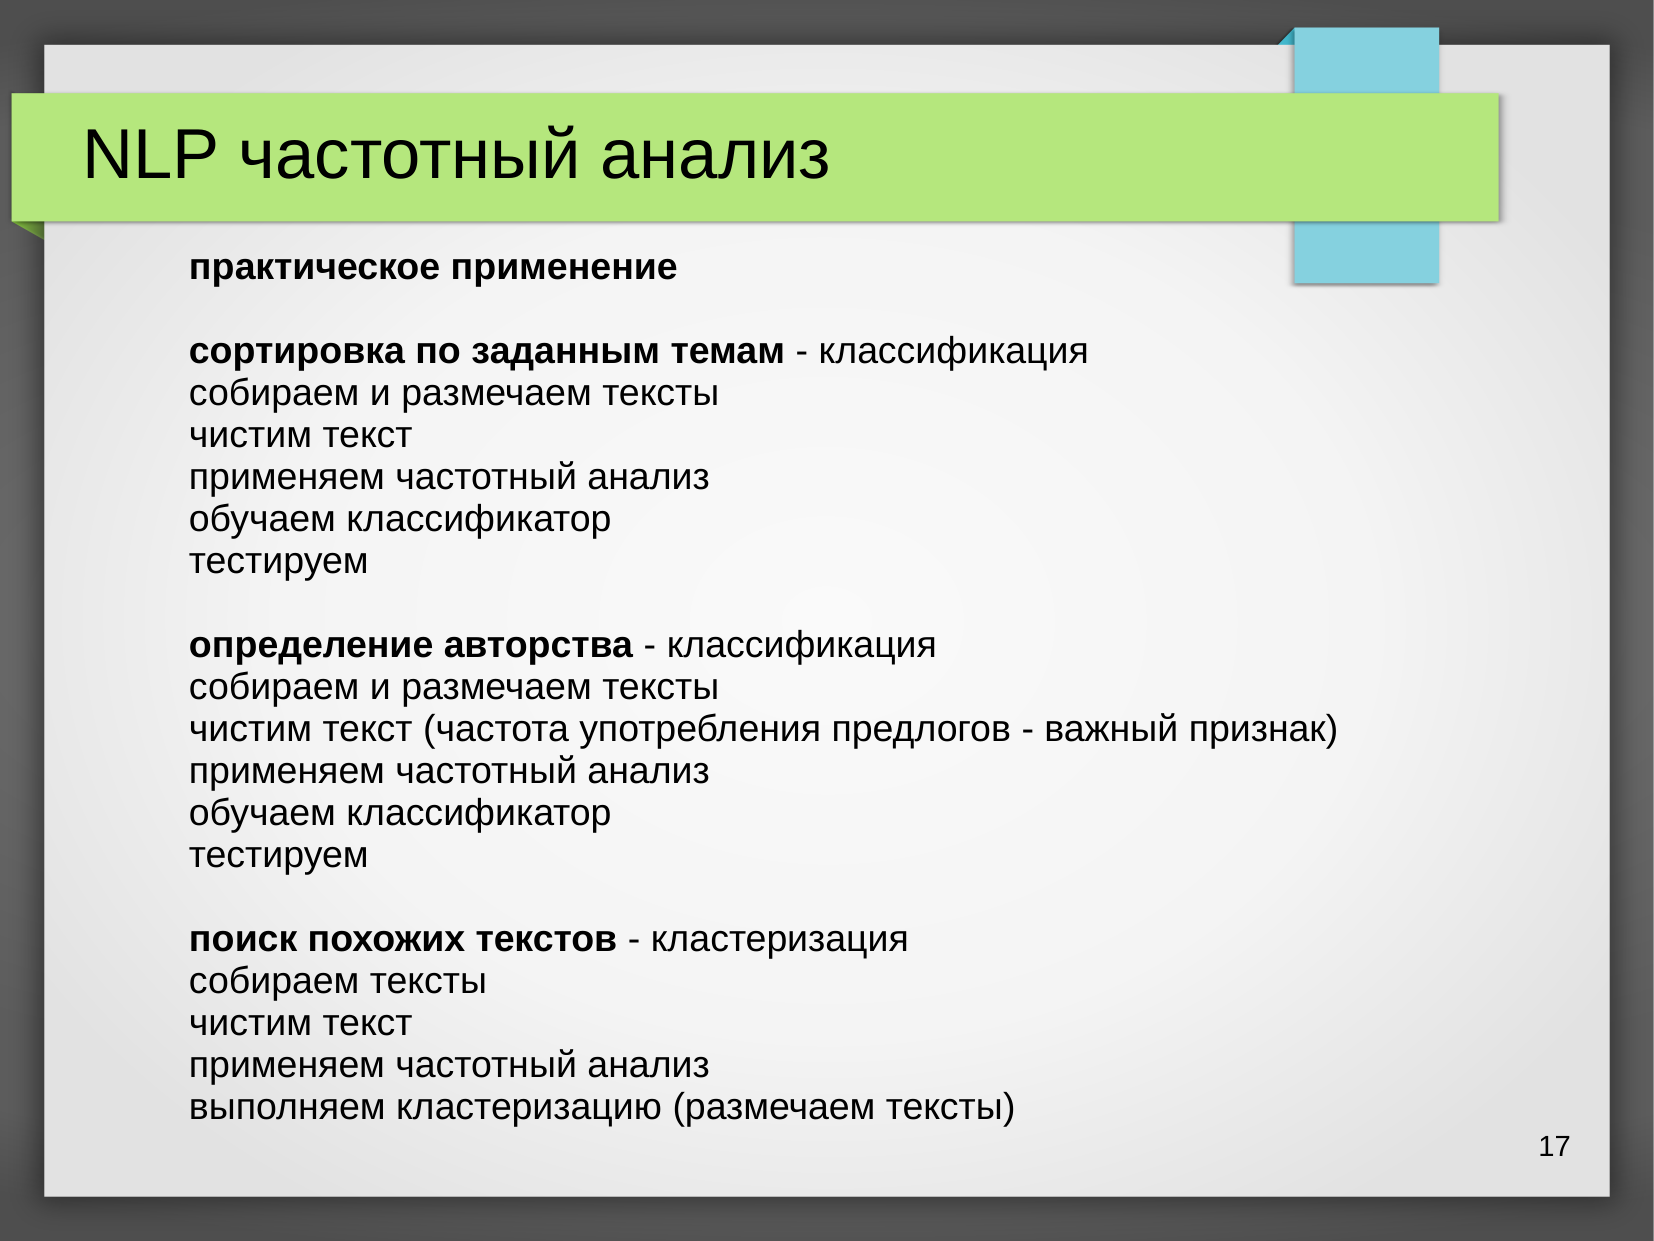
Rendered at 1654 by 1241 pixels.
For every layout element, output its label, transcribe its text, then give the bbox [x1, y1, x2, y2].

text_box практическое применение сортировка по заданным темам - классификация собираем и размечаем тексты чистим текст применяем частотный анализ обучаем классификатор тестируем определение авторства - классификация собираем и размечаем тексты чистим текст (частота употребления предлогов - важный признак) применяем частотный анализ обучаем классификатор тестируем поиск похожих текстов - кластеризация собираем тексты чистим текст применяем частотный анализ выполняем кластеризацию (размечаем тексты) [188, 245, 1477, 1128]
title NLP частотный анализ [82, 113, 1406, 194]
picture [0, 0, 1654, 1241]
